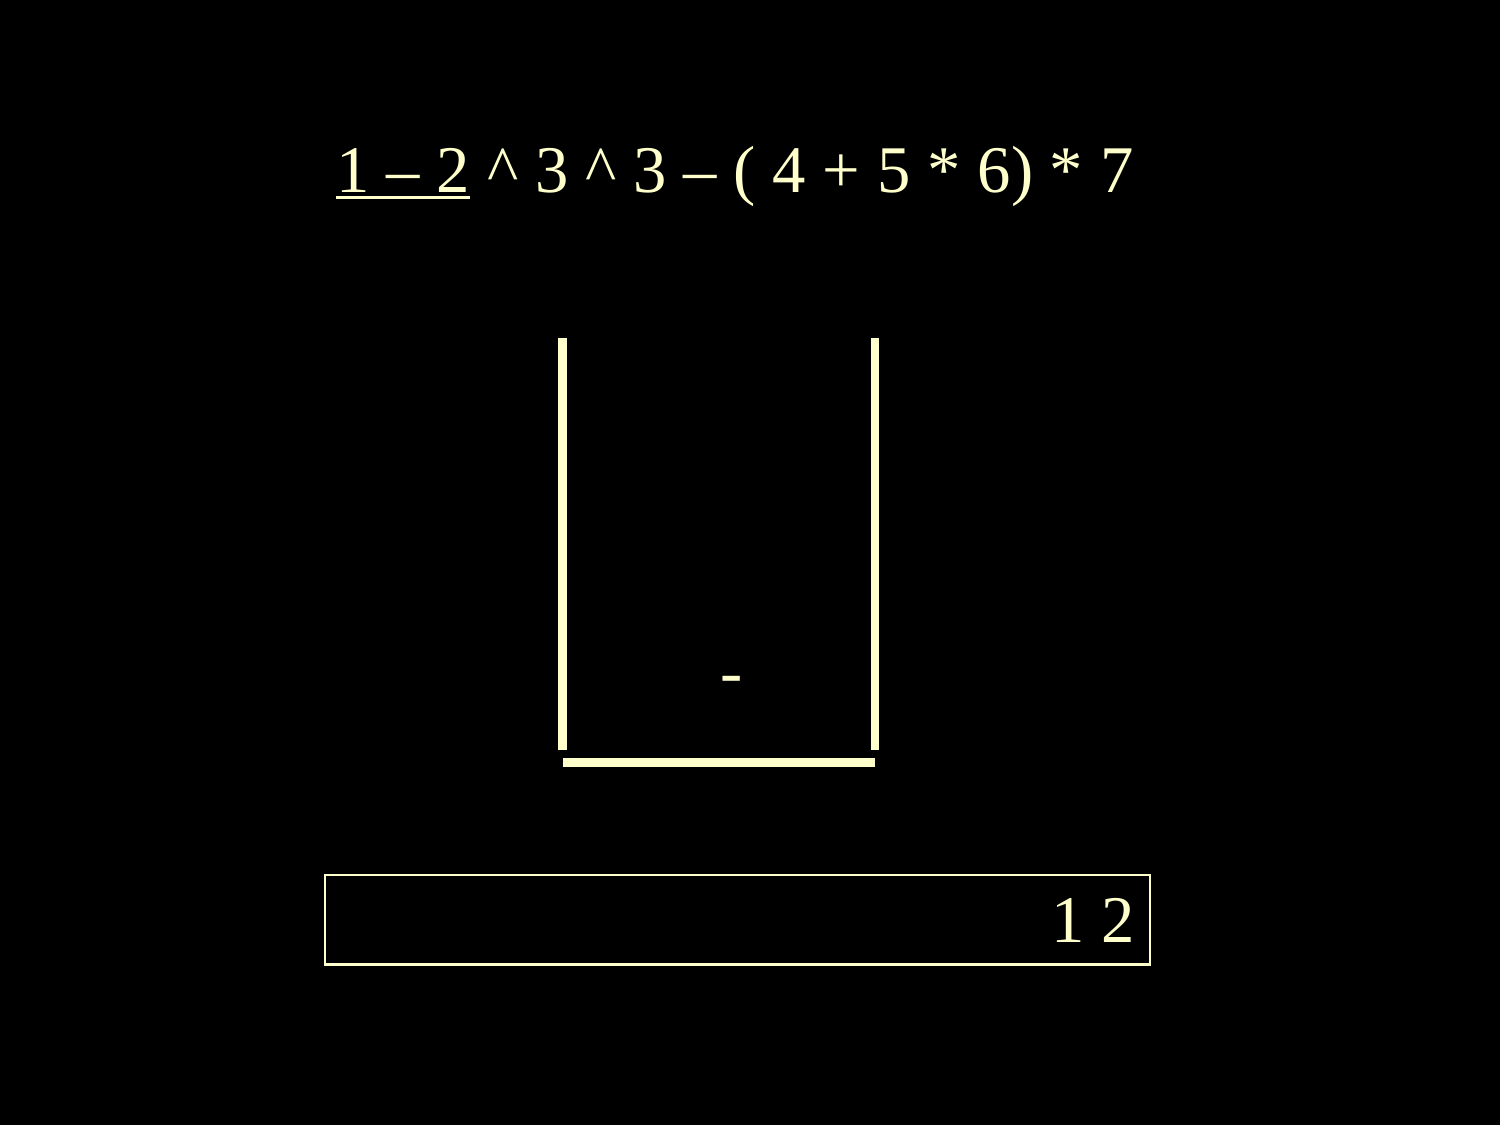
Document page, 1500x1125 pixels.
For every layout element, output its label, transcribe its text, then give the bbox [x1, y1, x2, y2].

text_box - [624, 349, 838, 717]
text_box 1 2 [325, 874, 1150, 965]
text_box 1 – 2 ^ 3 ^ 3 – ( 4 + 5 * 6) * 7 [321, 124, 1238, 215]
